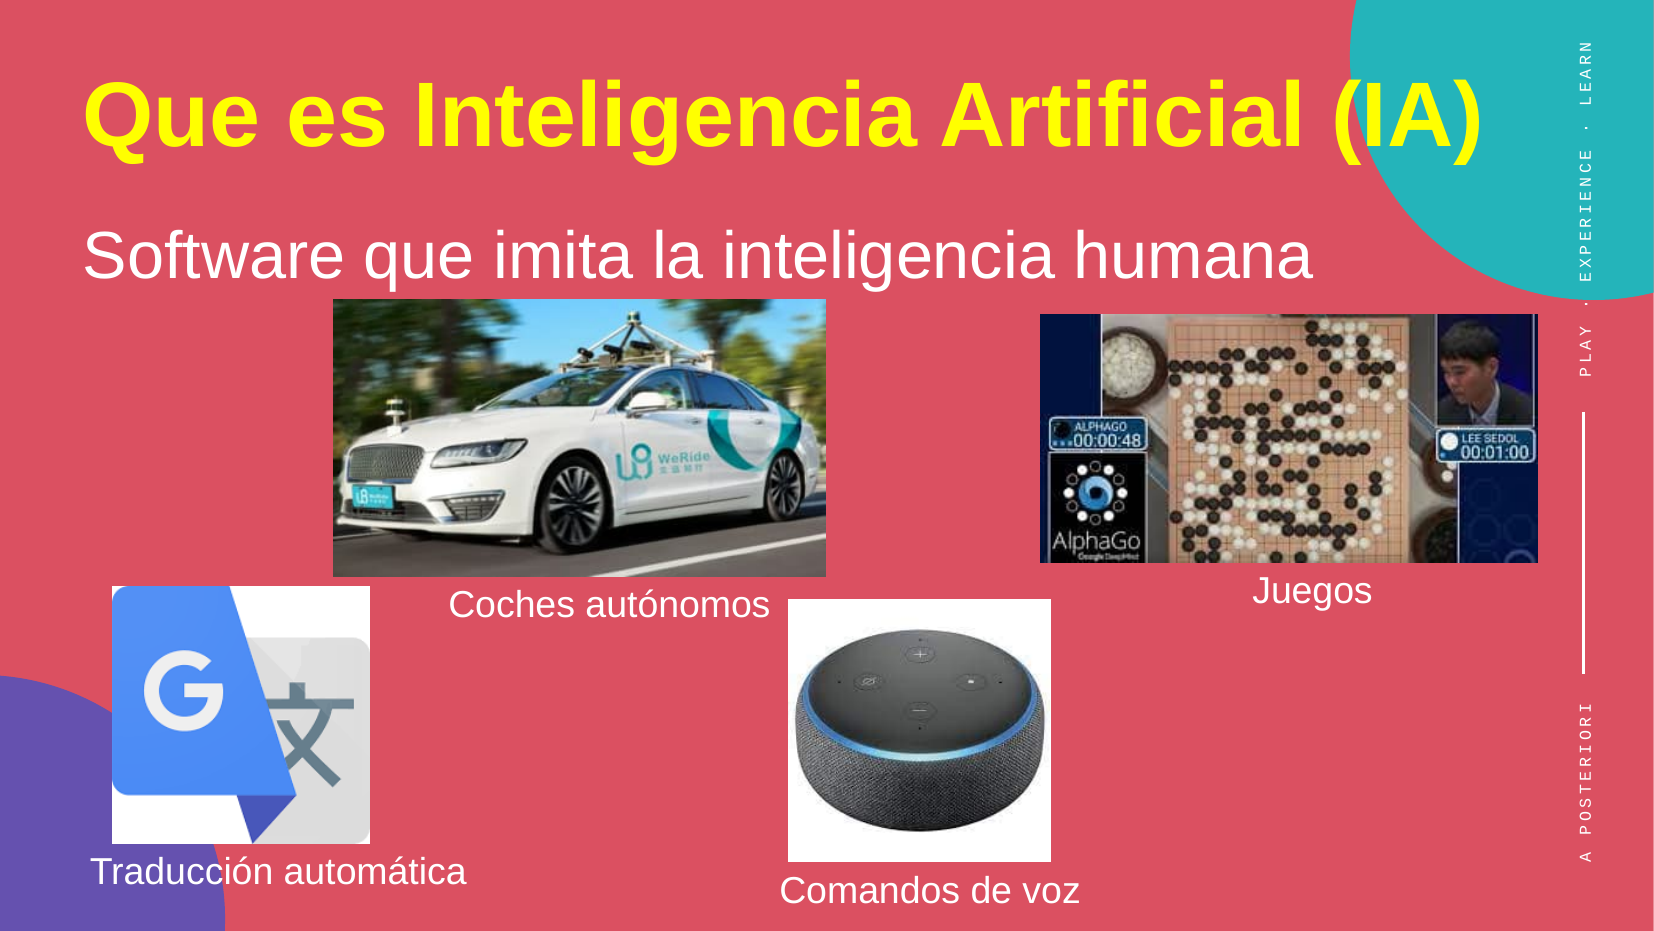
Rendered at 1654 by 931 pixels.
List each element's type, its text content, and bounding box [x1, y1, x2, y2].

picture [1040, 314, 1538, 563]
text_box Coches autónomos [433, 576, 786, 634]
list Software que imita la inteligencia humana [82, 217, 1571, 758]
text_box Juegos [1237, 562, 1388, 620]
text_box Traducción automática [75, 843, 482, 901]
picture [112, 586, 370, 843]
picture [788, 599, 1051, 861]
title Que es Inteligencia Artificial (IA) [82, 12, 1538, 217]
picture [333, 299, 826, 577]
text_box Comandos de voz [764, 861, 1096, 919]
